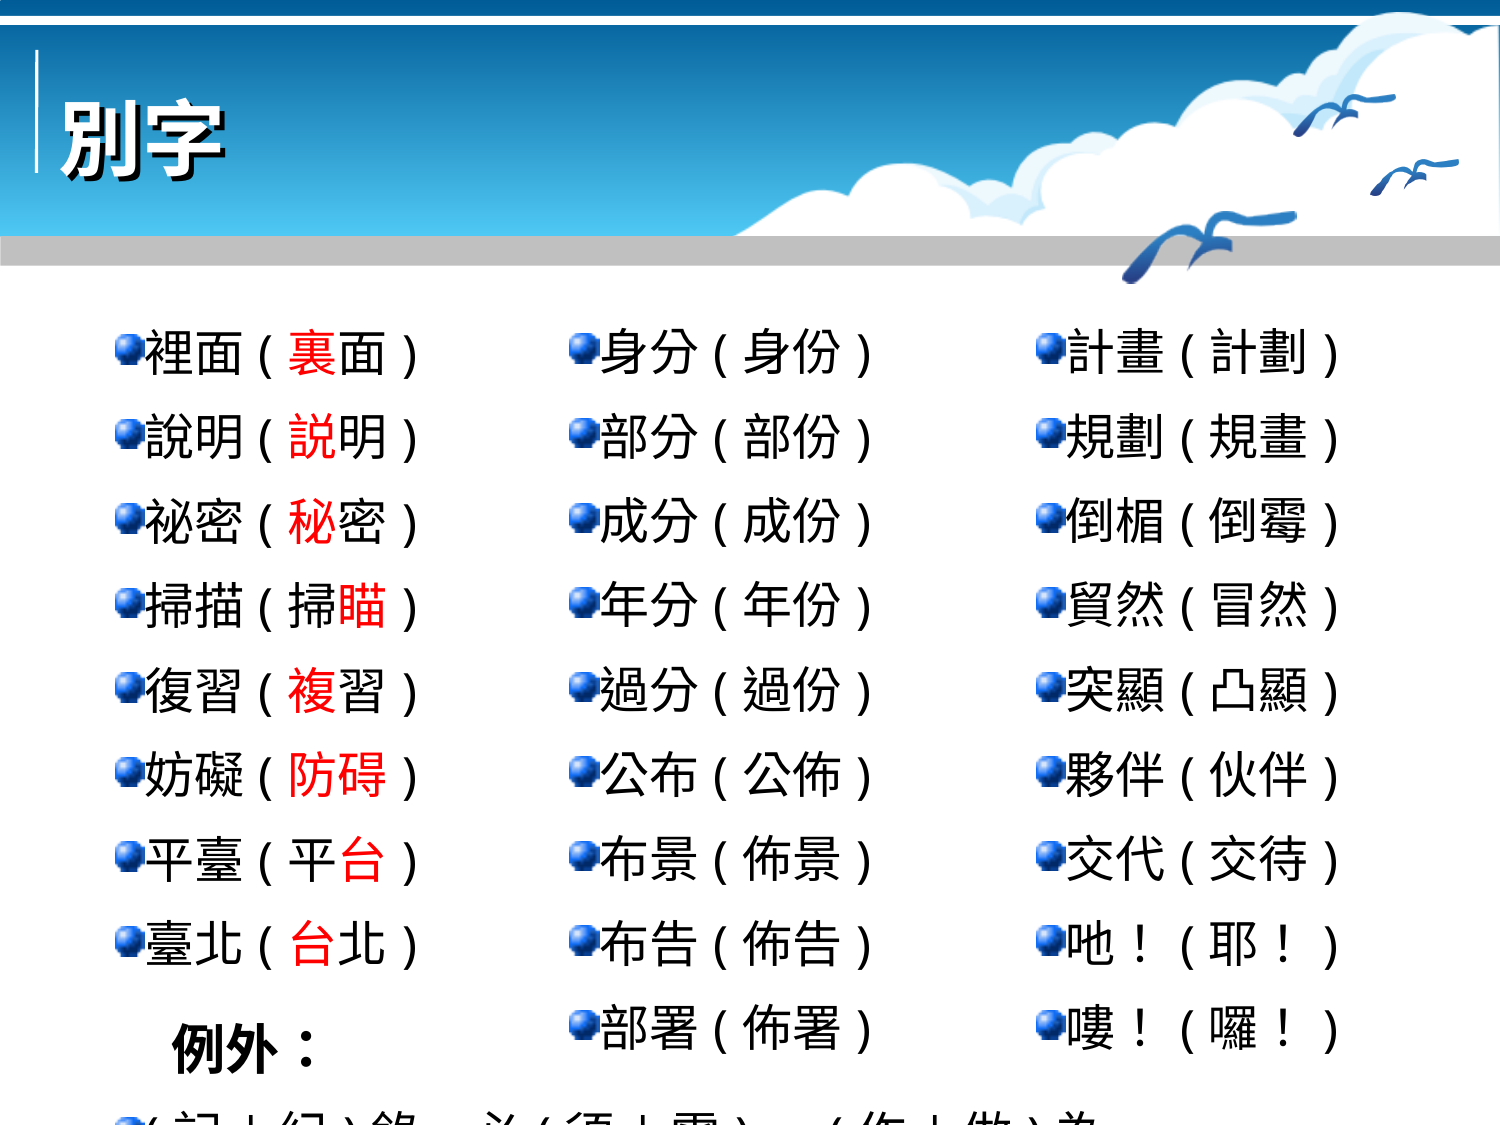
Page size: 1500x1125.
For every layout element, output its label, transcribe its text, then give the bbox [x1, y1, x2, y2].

list 裡面(裏面) 說明(説明) 祕密(秘密) 掃描(掃瞄) 復習(複習) 妨礙(防碍) 平臺(平台) 臺北(台北) 例外： (記|紀)錄、必(須|需)、(作|做)為 董念台、台北捷運公司 [59, 312, 1453, 1125]
picture [730, 12, 1500, 284]
list 計畫(計劃) 規劃(規畫) 倒楣(倒霉) 貿然(冒然) 突顯(凸顯) 夥伴(伙伴) 交代(交待) 吔！(耶！) 嘍！(囉！) [980, 312, 1424, 1122]
list 身分(身份) 部分(部份) 成分(成份) 年分(年份) 過分(過份) 公布(公佈) 布景(佈景) 布告(佈告) 部署(佈署) [513, 312, 957, 1122]
title 別字 [59, 86, 1465, 186]
